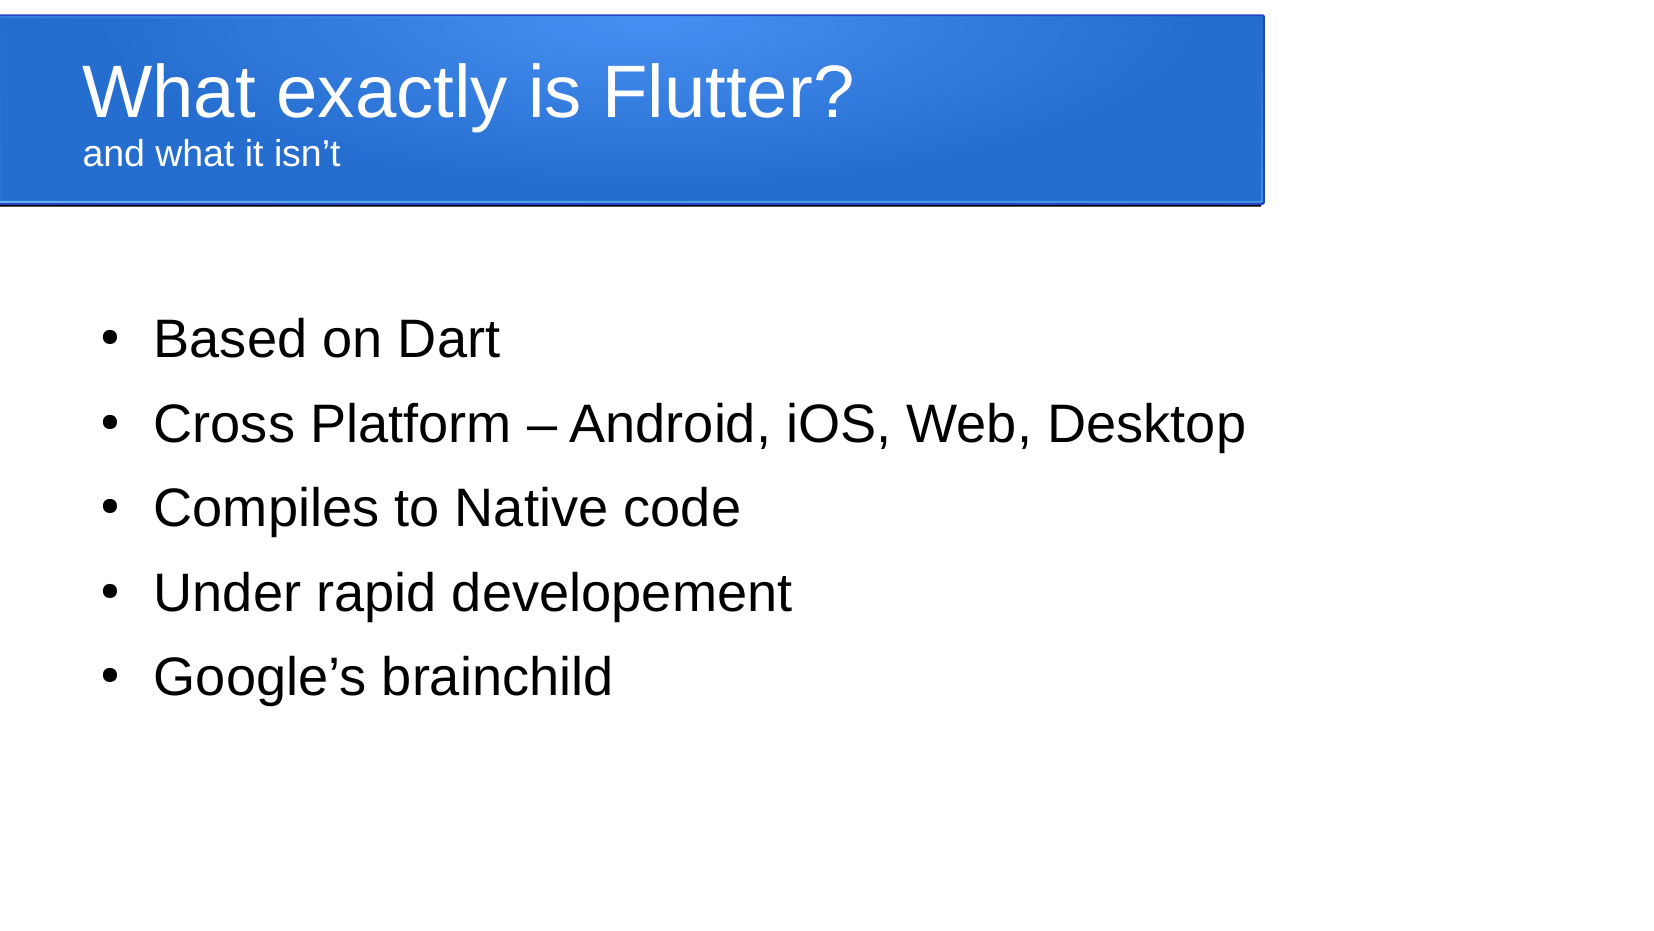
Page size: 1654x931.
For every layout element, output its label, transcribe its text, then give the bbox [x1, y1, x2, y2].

title What exactly is Flutter? and what it isn’t [82, 35, 1235, 189]
list Based on Dart Cross Platform – Android, iOS, Web, Desktop Compiles to Native code Under rapid developement Google’s brainchild [82, 224, 1571, 764]
